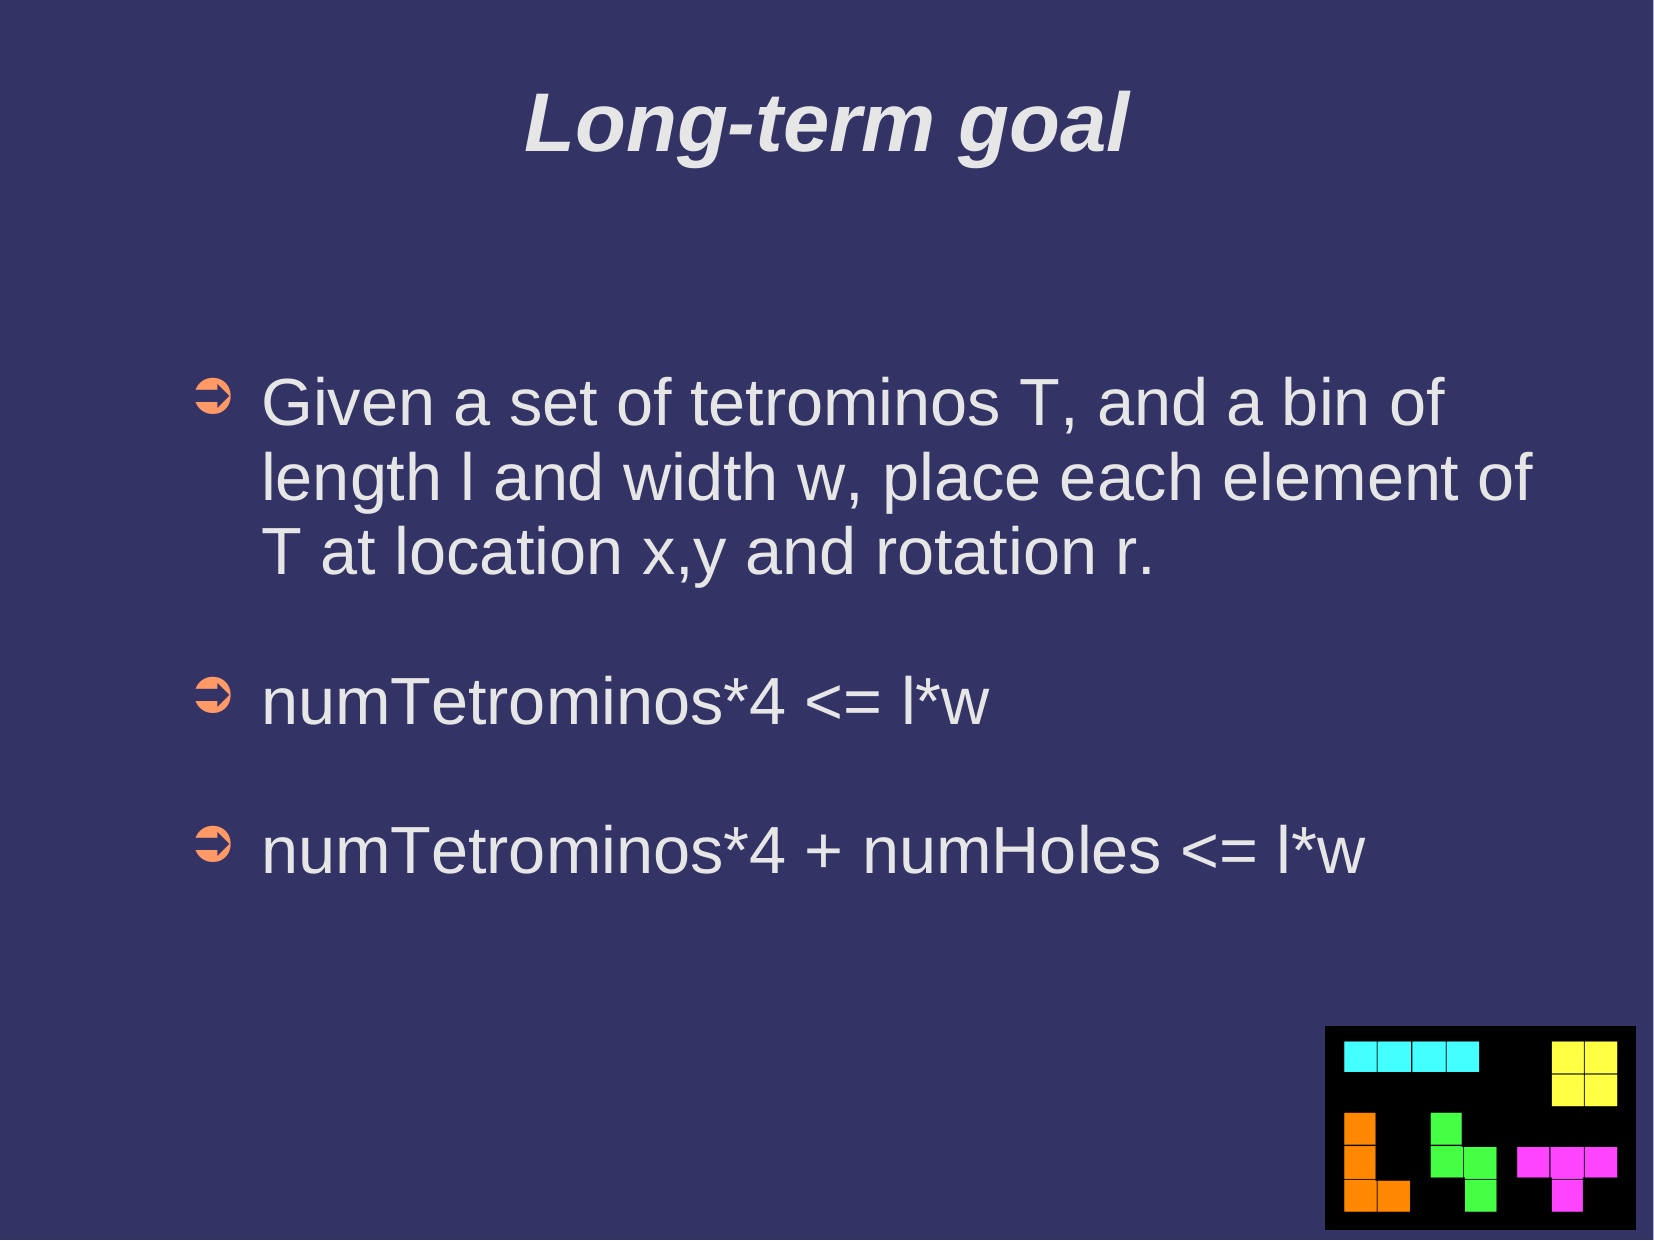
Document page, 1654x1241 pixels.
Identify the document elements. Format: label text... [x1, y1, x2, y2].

title Long-term goal [121, 19, 1534, 227]
list Given a set of tetrominos T, and a bin of length l and width w, place each element of T at location x,y and rotation r. numTetrominos*4 <= l*w numTetrominos*4 + numHoles <= l*w [178, 364, 1570, 1147]
picture [1325, 1026, 1636, 1230]
